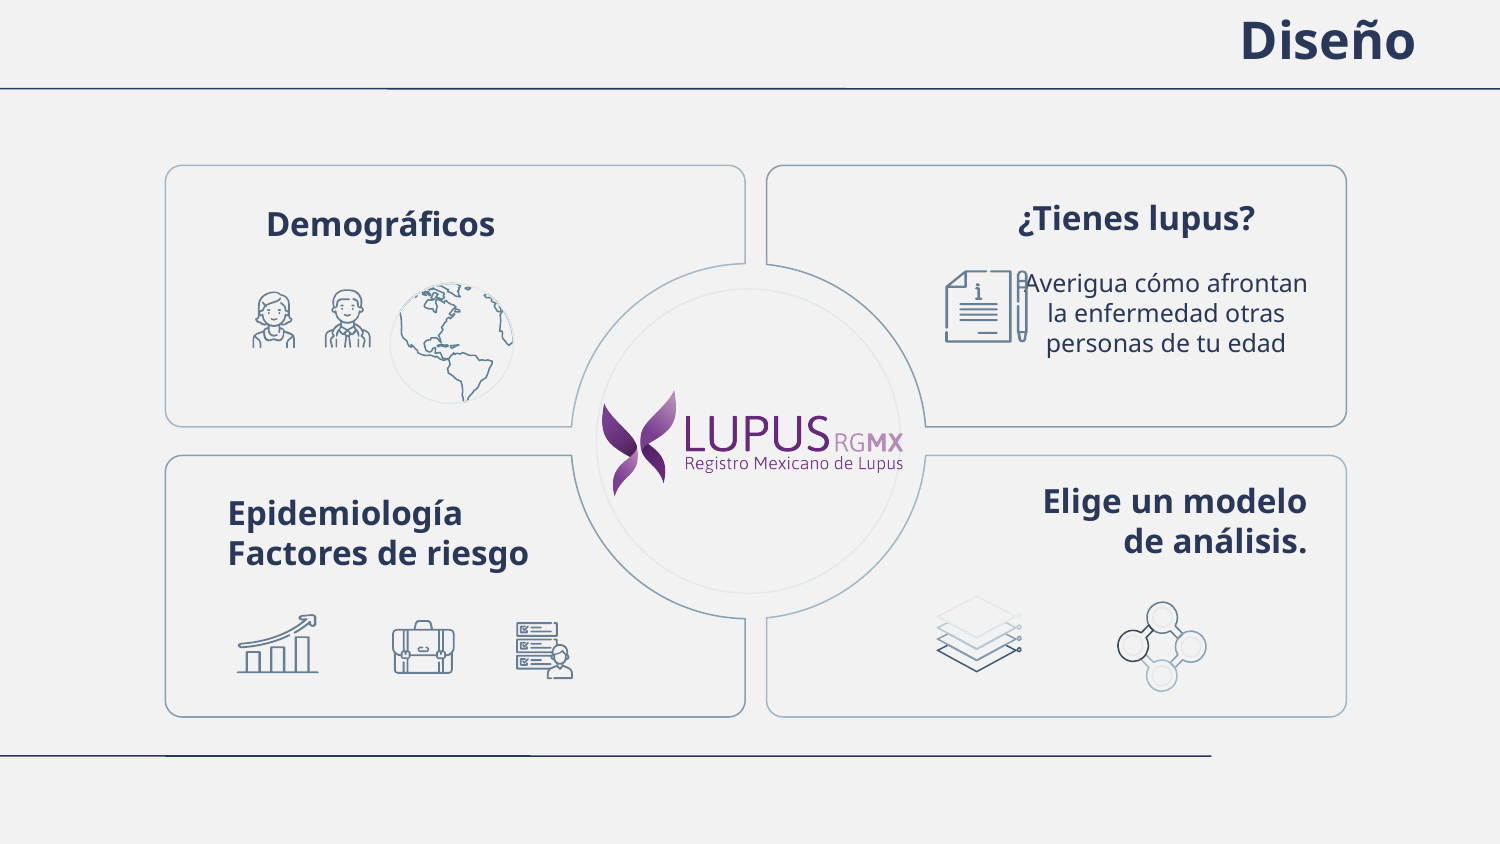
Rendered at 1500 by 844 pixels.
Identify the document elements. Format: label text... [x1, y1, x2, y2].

title Demográficos [212, 187, 550, 278]
text_box [1016, 270, 1028, 343]
text_box [516, 622, 558, 637]
text_box [324, 289, 371, 348]
text_box [516, 638, 573, 680]
text_box [252, 291, 295, 349]
text_box [945, 270, 1012, 343]
text_box [236, 636, 319, 674]
title ¿Tienes lupus? [968, 181, 1306, 272]
title Averigua cómo afrontan la enfermedad otras personas de tu edad [1003, 252, 1329, 384]
text_box [945, 270, 988, 329]
text_box [392, 620, 455, 674]
title Epidemiología Factores de riesgo [212, 477, 656, 567]
picture [602, 389, 903, 497]
text_box [974, 283, 983, 300]
title Elige un modelo de análisis. [986, 465, 1323, 556]
title Diseño [1026, 0, 1500, 119]
text_box [237, 614, 317, 649]
